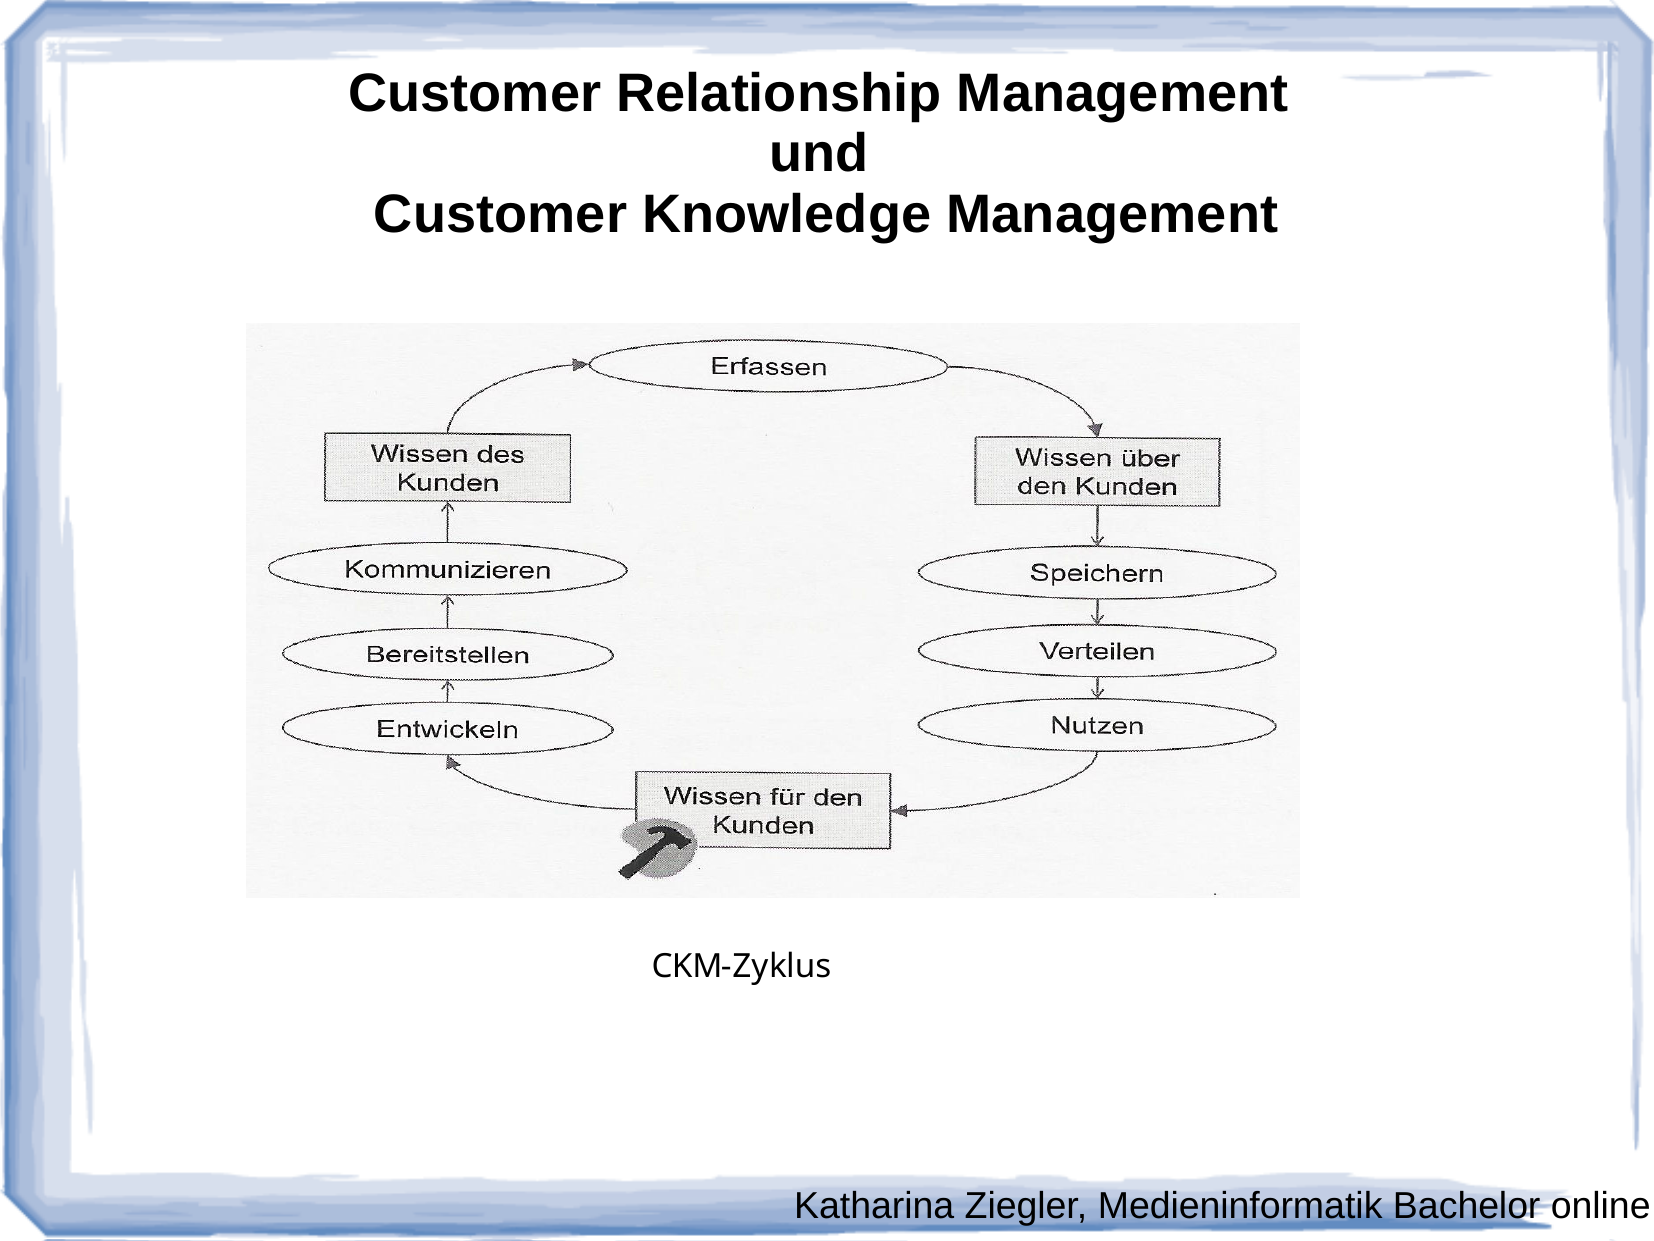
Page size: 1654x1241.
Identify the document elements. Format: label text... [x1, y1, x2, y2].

title Customer Relationship Management und Customer Knowledge Management [82, 49, 1571, 257]
picture [0, 0, 1654, 1241]
text_box Katharina Ziegler, Medieninformatik Bachelor online [749, 1176, 1654, 1241]
chart [532, 814, 1536, 992]
